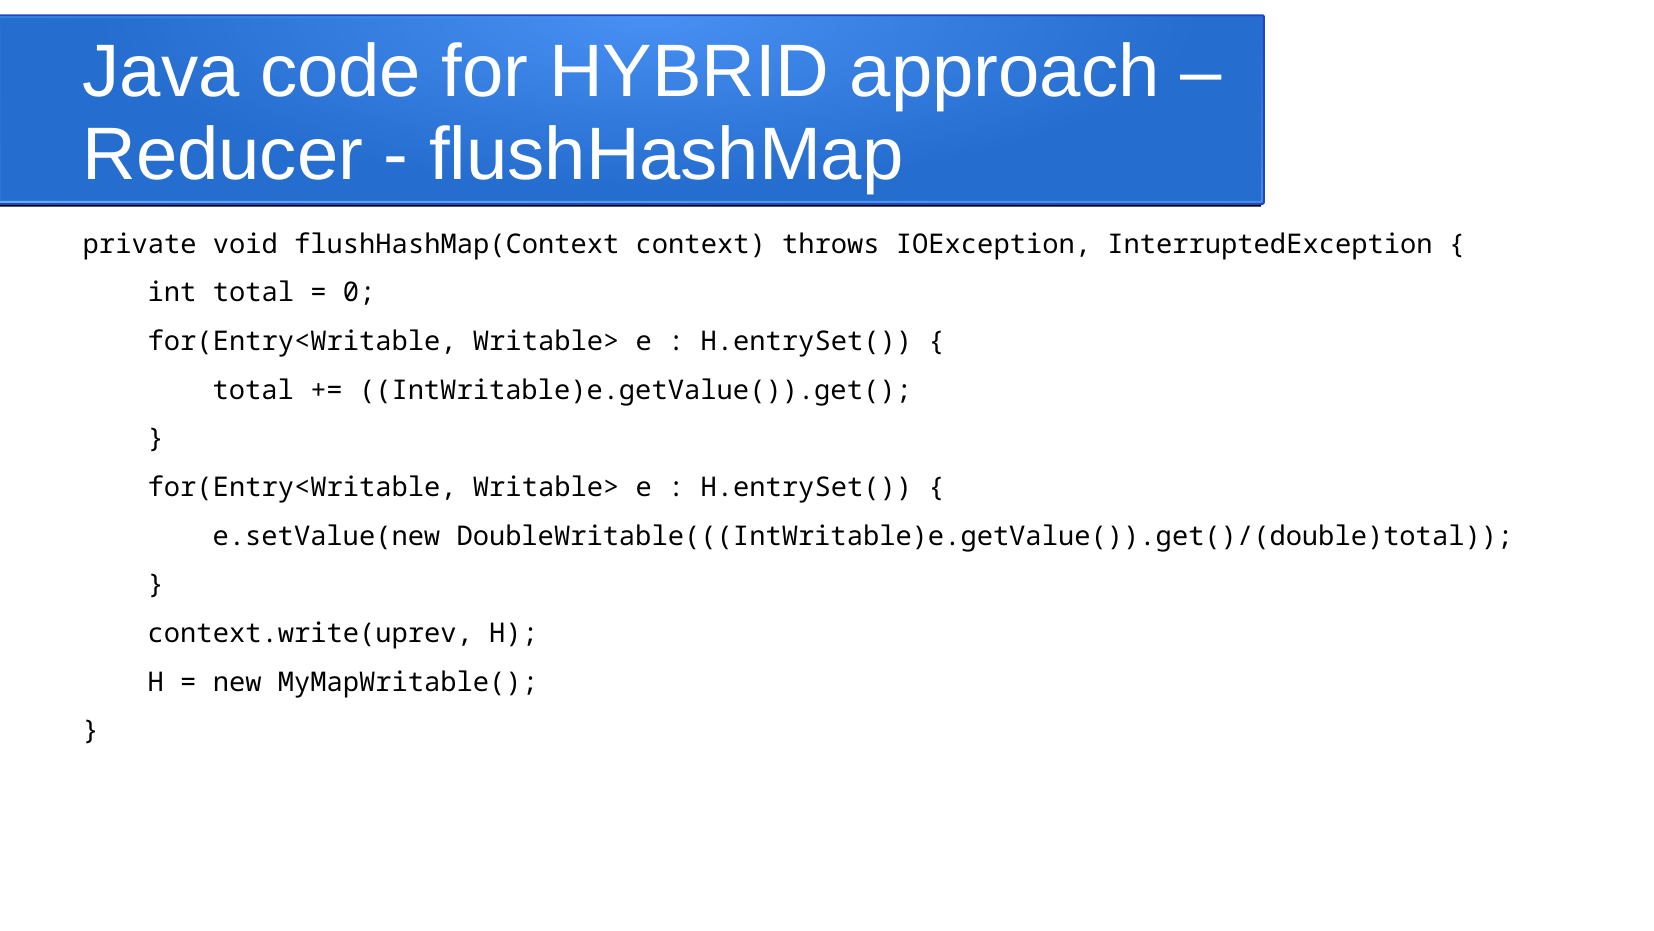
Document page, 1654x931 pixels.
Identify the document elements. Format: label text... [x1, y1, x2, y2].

title Java code for HYBRID approach – Reducer - flushHashMap [82, 29, 1235, 196]
list private void flushHashMap(Context context) throws IOException, InterruptedException { int total = 0; for(Entry<Writable, Writable> e : H.entrySet()) { total += ((IntWritable)e.getValue()).get(); } for(Entry<Writable, Writable> e : H.entrySet()) { e.setValue(new DoubleWritable(((IntWritable)e.getValue()).get()/(double)total)); } context.write(uprev, H); H = new MyMapWritable(); } [82, 224, 1571, 764]
